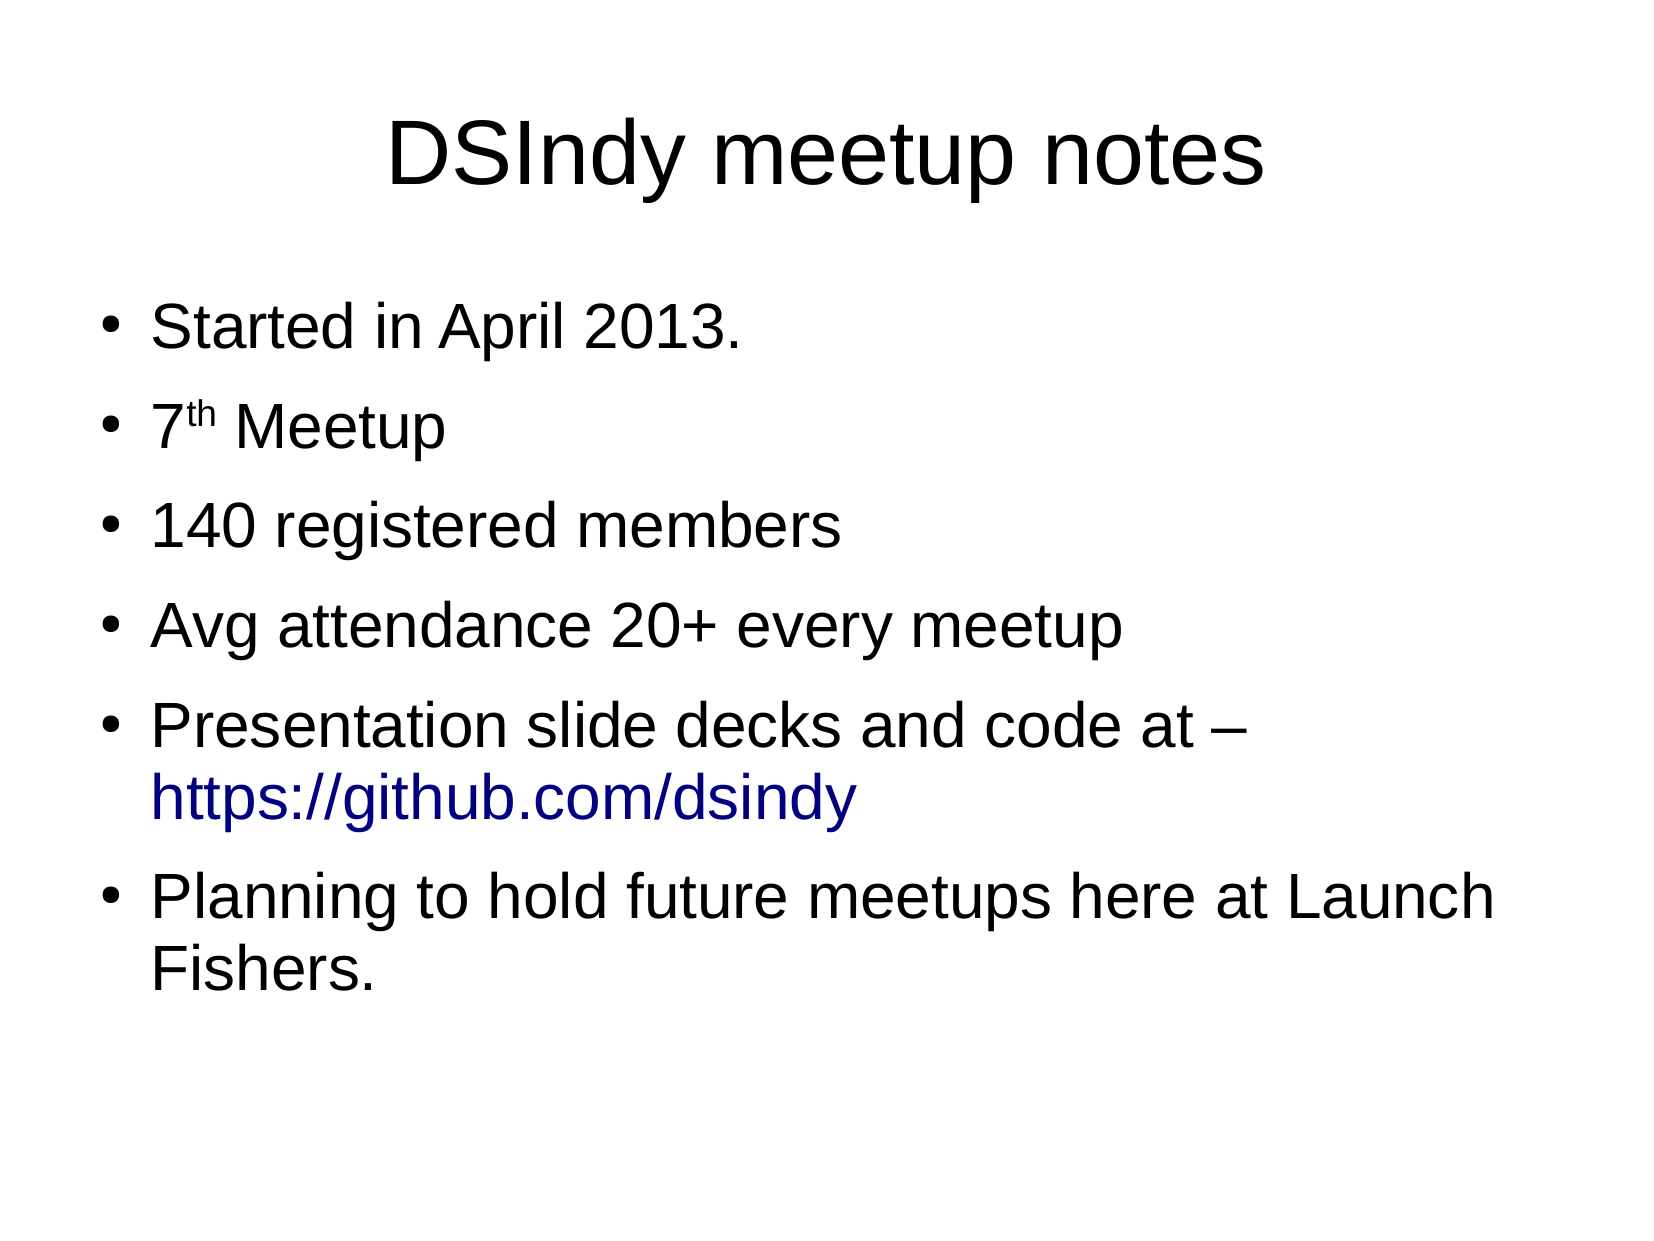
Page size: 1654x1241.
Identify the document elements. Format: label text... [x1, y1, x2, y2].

title DSIndy meetup notes [82, 49, 1571, 257]
list Started in April 2013. 7th Meetup 140 registered members Avg attendance 20+ every meetup Presentation slide decks and code at – https://github.com/dsindy Planning to hold future meetups here at Launch Fishers. [82, 290, 1571, 1010]
